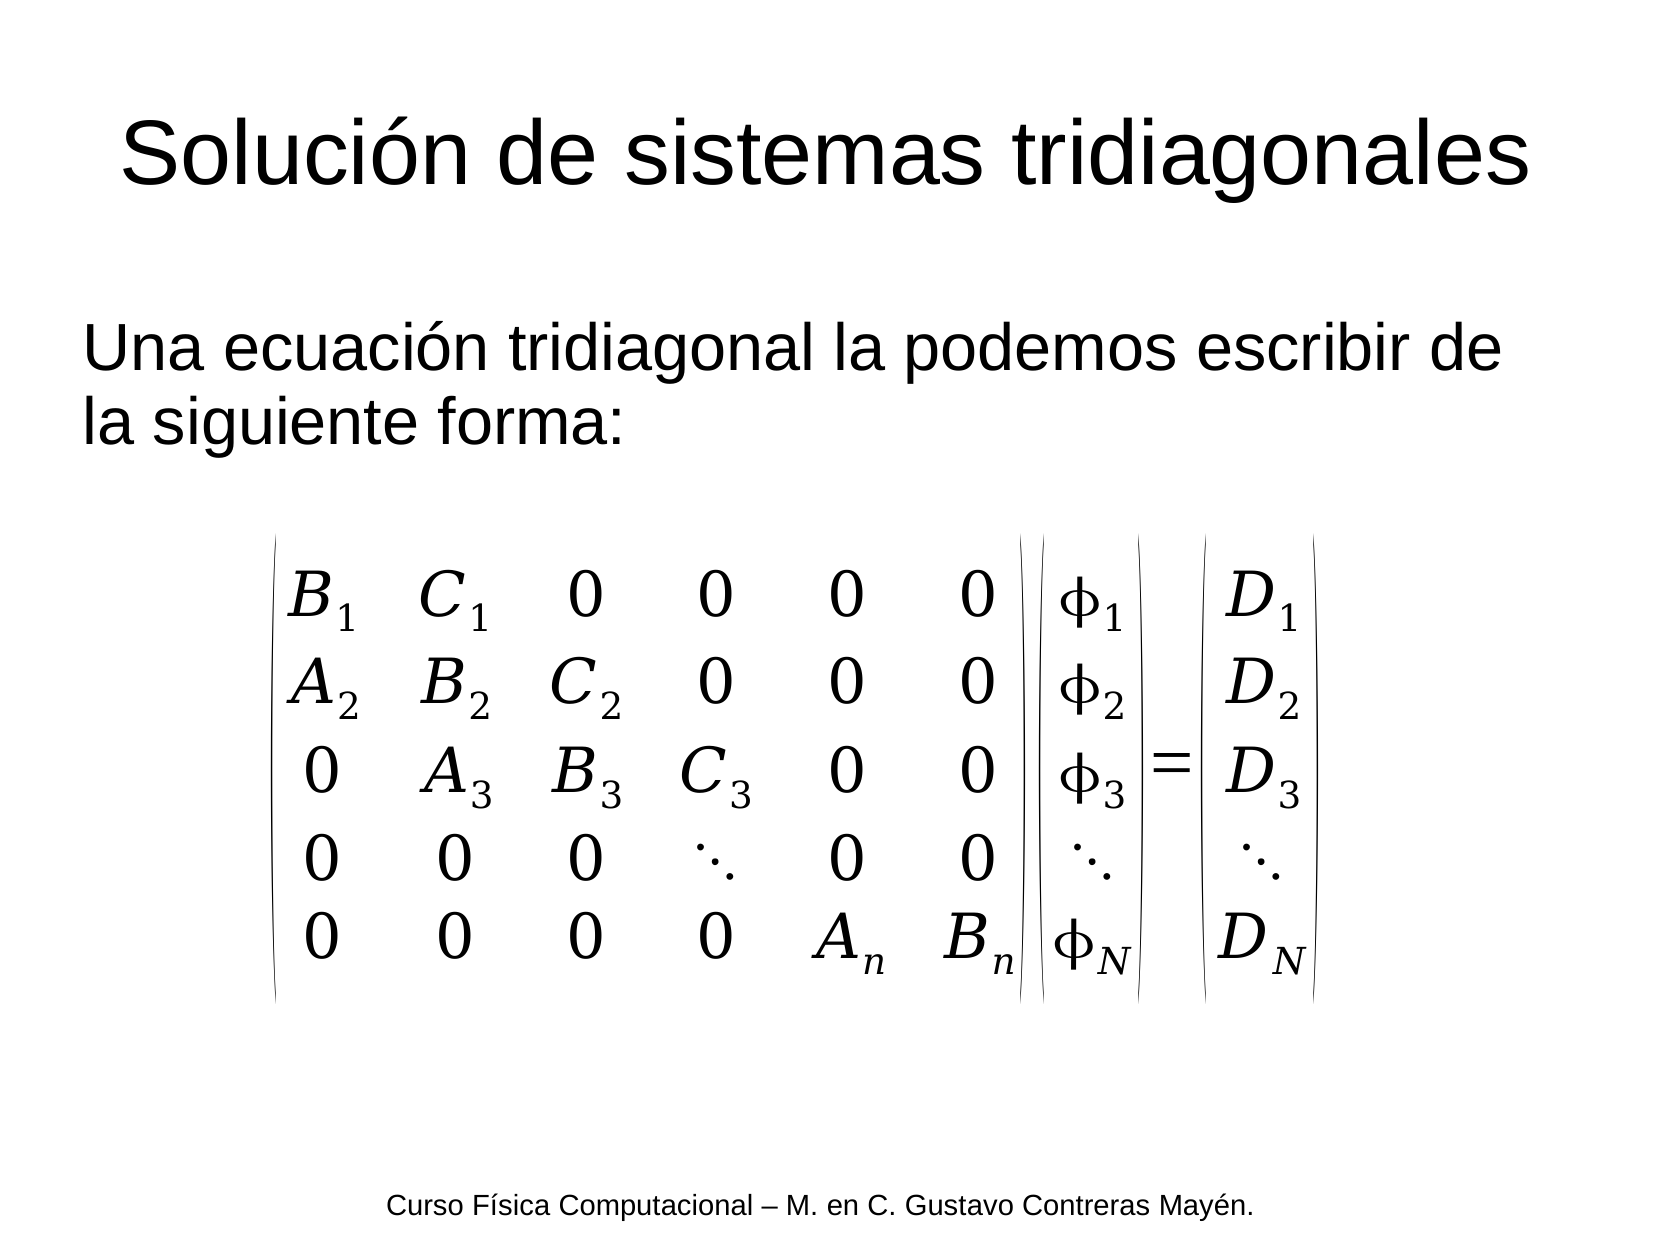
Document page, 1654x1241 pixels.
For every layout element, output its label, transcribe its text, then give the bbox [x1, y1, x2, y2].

chart [262, 531, 1329, 1004]
subtitle Una ecuación tridiagonal la podemos escribir de la siguiente forma: [82, 267, 1571, 502]
title Solución de sistemas tridiagonales [82, 49, 1571, 257]
